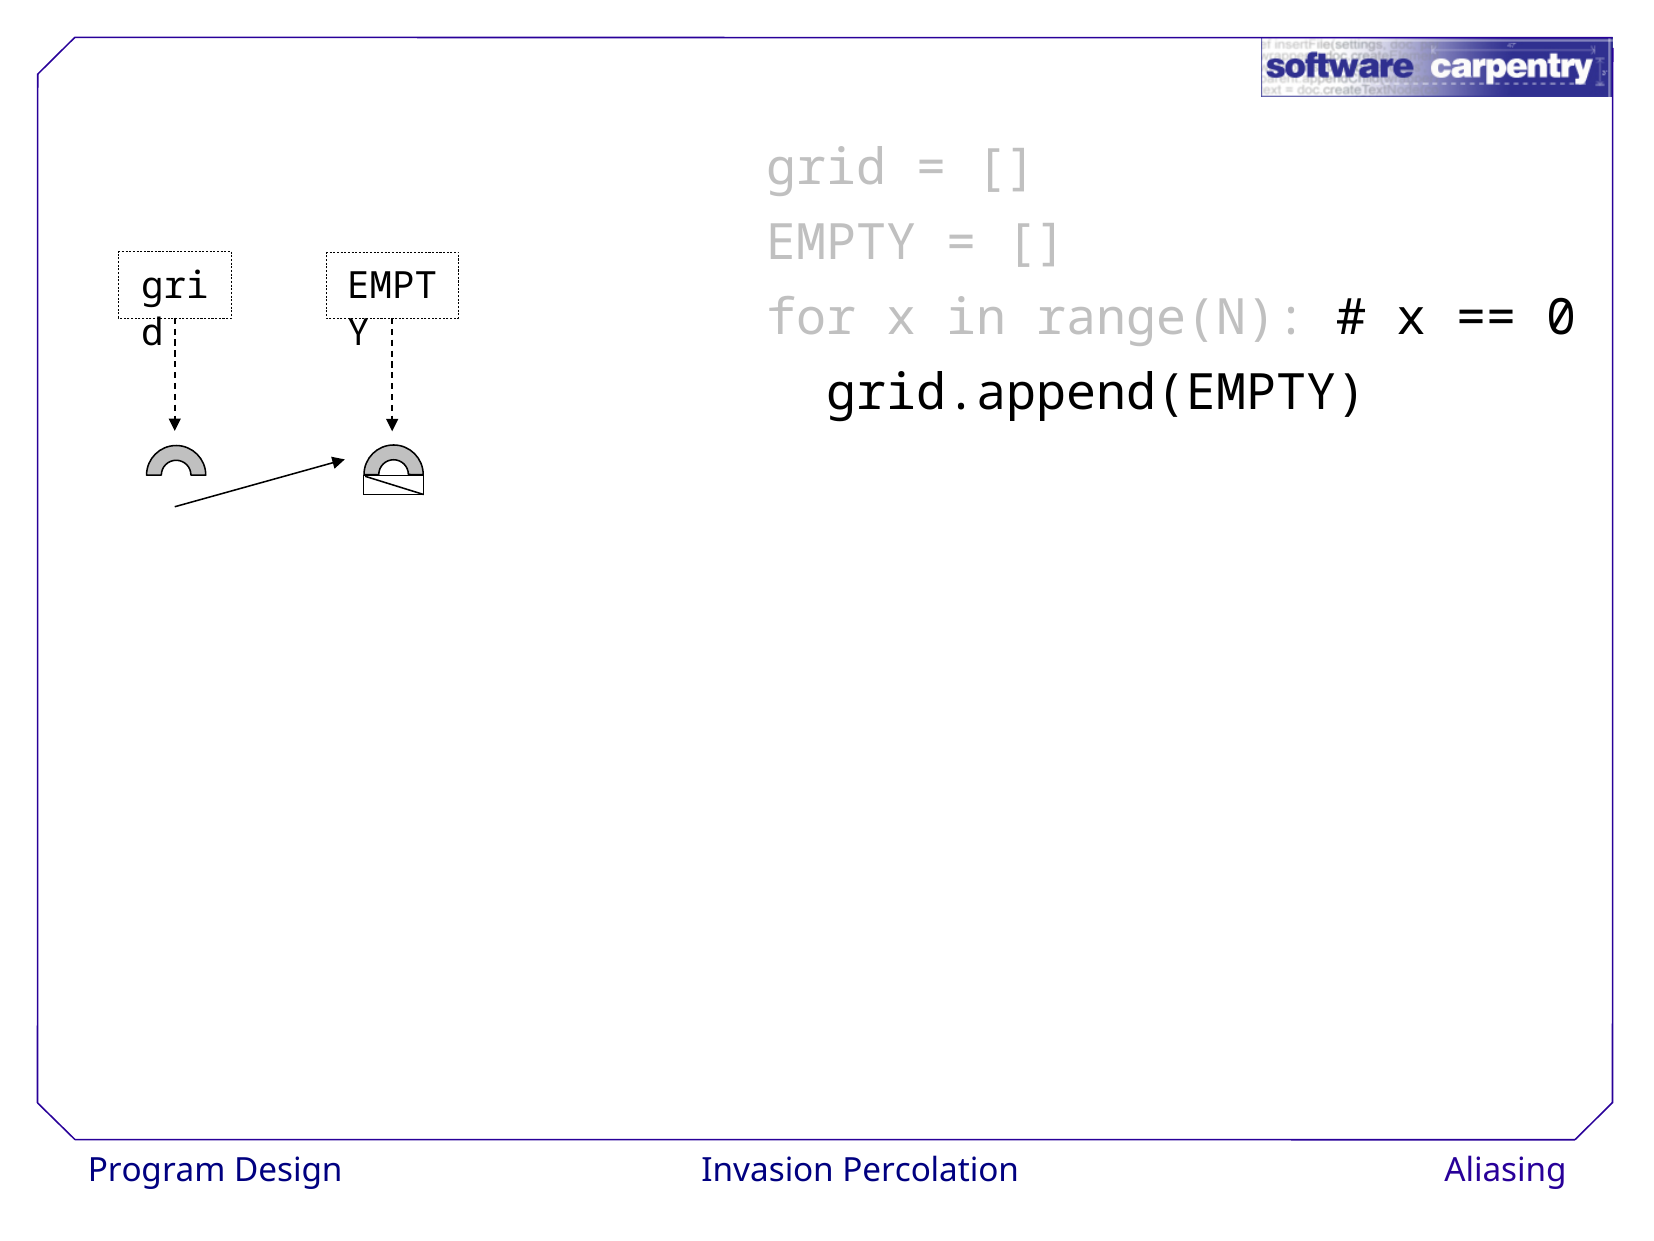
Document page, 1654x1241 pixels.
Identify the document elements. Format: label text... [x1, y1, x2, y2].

text_box EMPTY [326, 251, 459, 319]
picture [1261, 39, 1613, 97]
text_box grid = [] EMPTY = [] for x in range(N): # x == 0 grid.append(EMPTY) [751, 112, 1432, 999]
text_box grid [118, 251, 232, 318]
text_box [146, 445, 206, 476]
table_header [147, 475, 207, 550]
text_box [364, 444, 424, 475]
